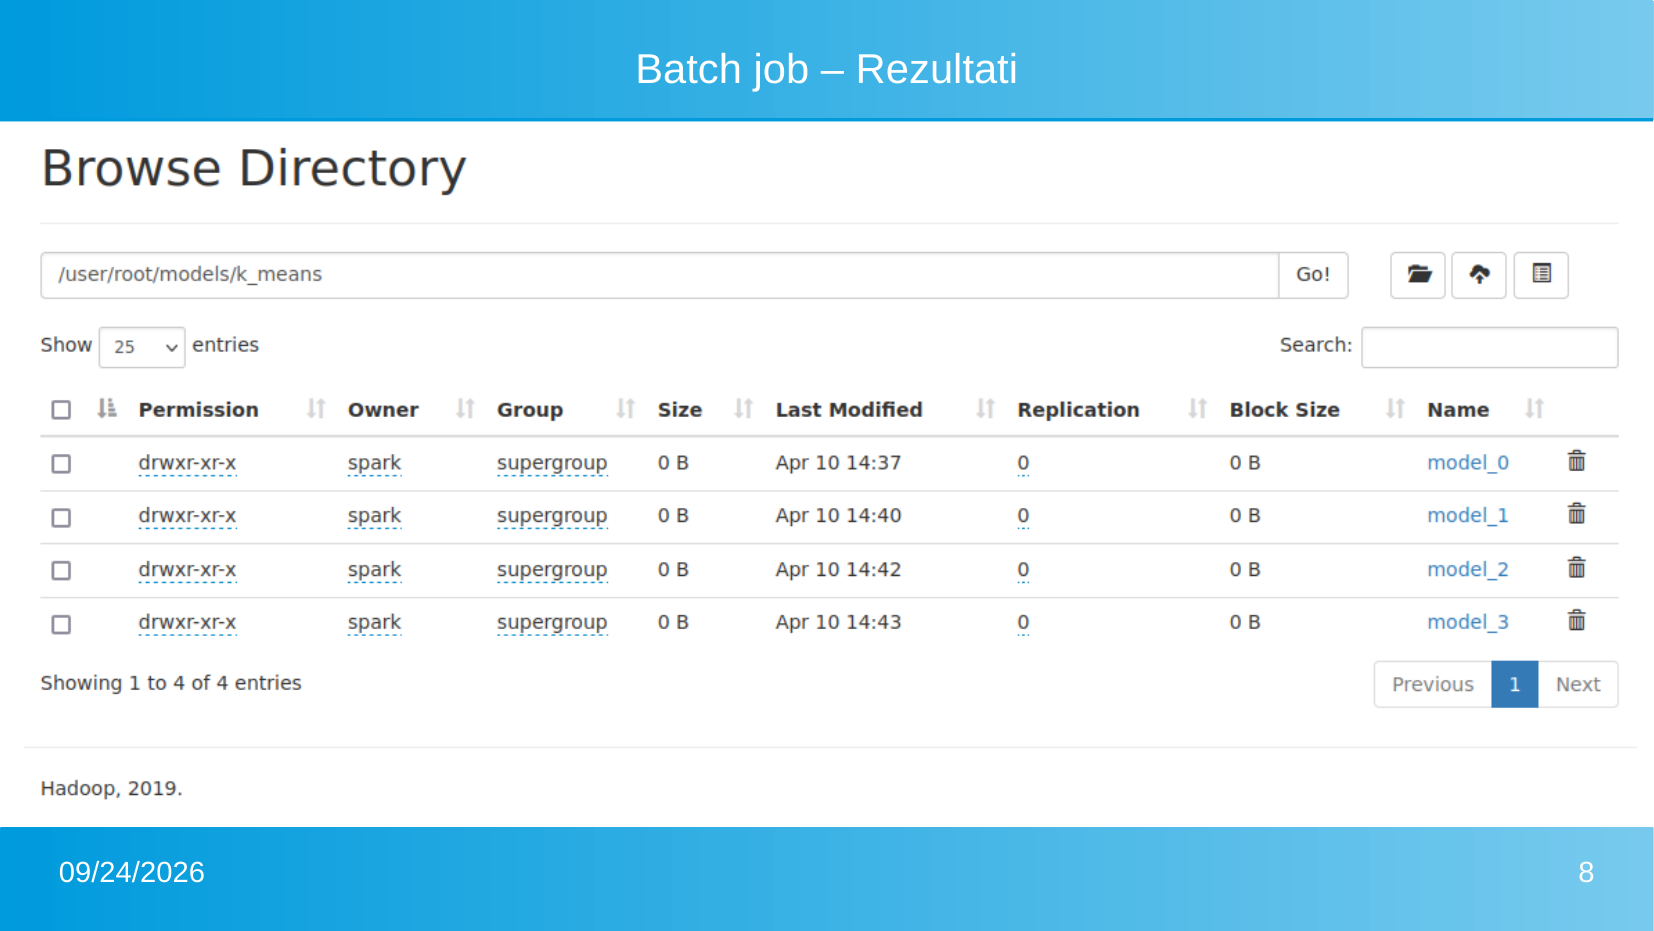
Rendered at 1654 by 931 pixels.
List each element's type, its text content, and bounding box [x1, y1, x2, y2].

picture [24, 137, 1637, 812]
title Batch job – Rezultati [59, 29, 1595, 108]
